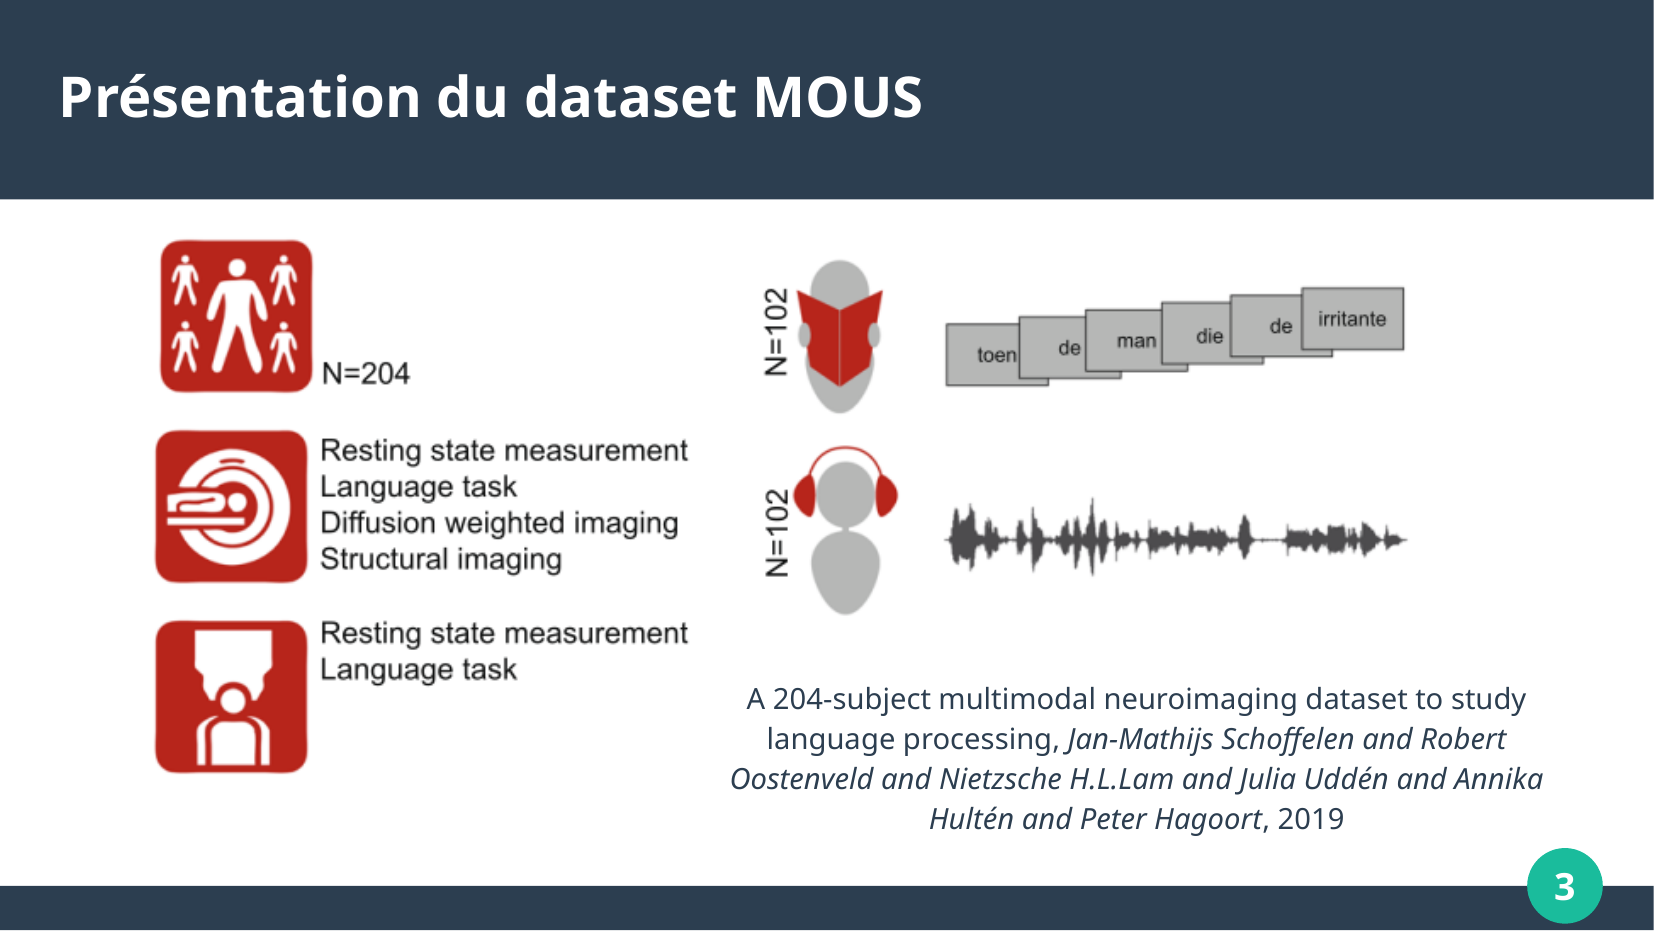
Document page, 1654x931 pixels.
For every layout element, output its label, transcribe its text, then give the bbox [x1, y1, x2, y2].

title Présentation du dataset MOUS [59, 37, 1595, 155]
picture [112, 206, 1447, 815]
text_box A 204-subject multimodal neuroimaging dataset to study language processing, Jan-Mathijs Schoffelen and Robert Oostenveld and Nietzsche H.L.Lam and Julia Uddén and Annika Hultén and Peter Hagoort, 2019 [708, 620, 1565, 897]
